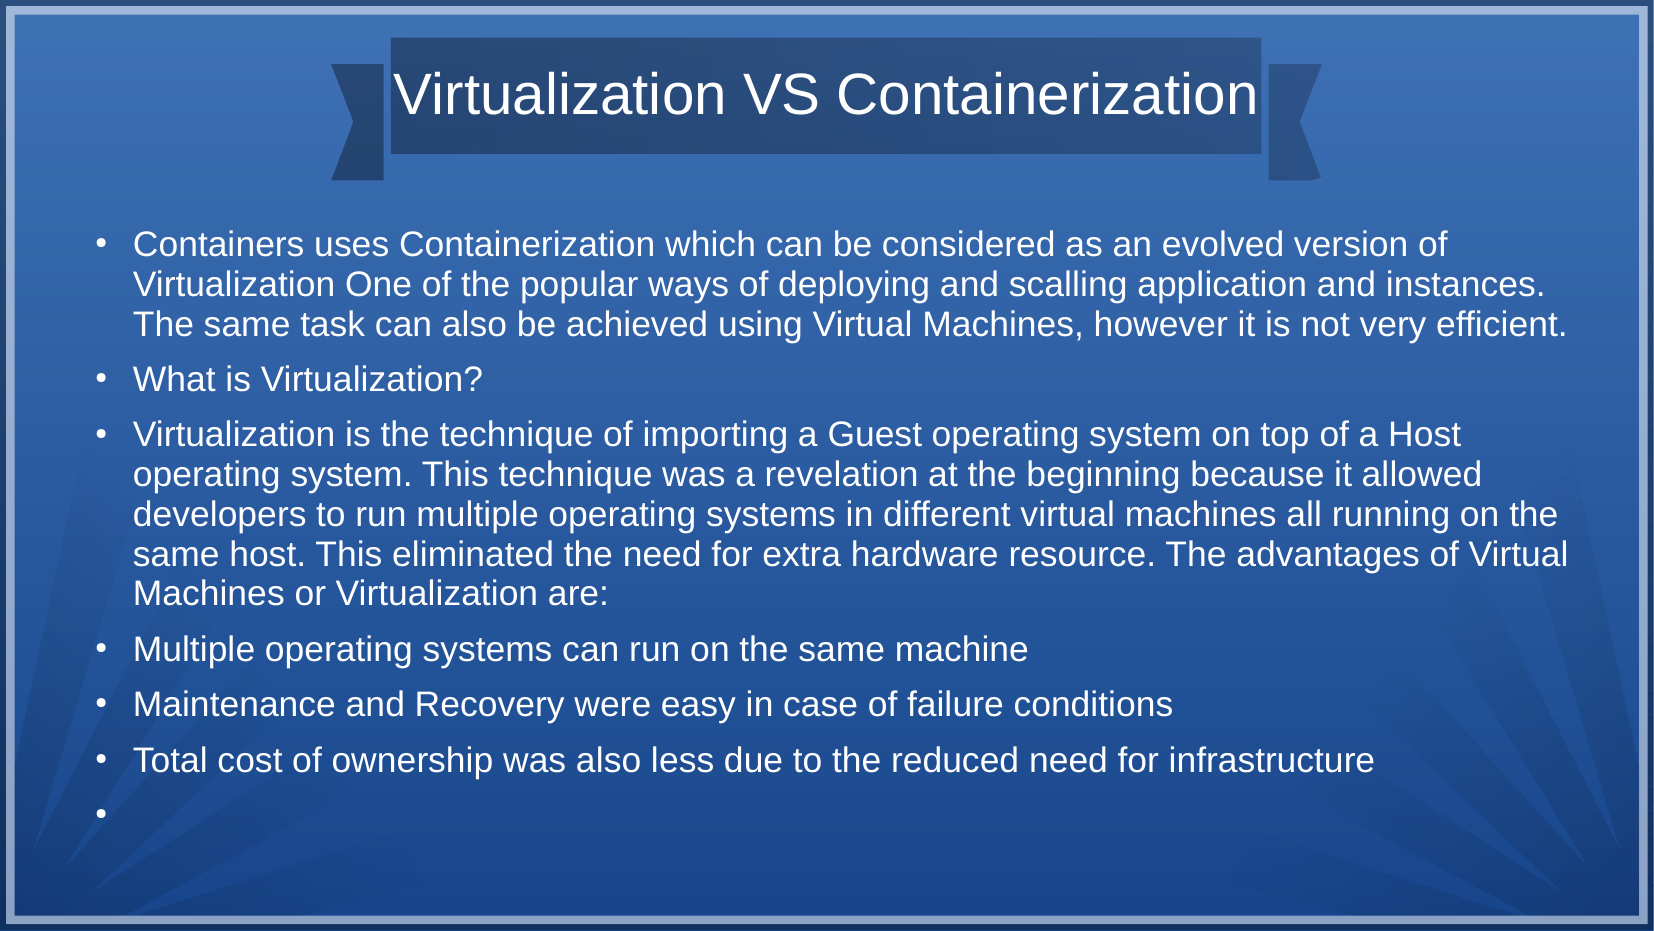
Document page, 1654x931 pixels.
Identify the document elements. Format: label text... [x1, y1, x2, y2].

title Virtualization VS Containerization [389, 35, 1264, 154]
list Containers uses Containerization which can be considered as an evolved version of Virtualization One of the popular ways of deploying and scalling application and instances. The same task can also be achieved using Virtual Machines, however it is not very efficient. What is Virtualization? Virtualization is the technique of importing a Guest operating system on top of a Host operating system. This technique was a revelation at the beginning because it allowed developers to run multiple operating systems in different virtual machines all running on the same host. This eliminated the need for extra hardware resource. The advantages of Virtual Machines or Virtualization are: Multiple operating systems can run on the same machine Maintenance and Recovery were easy in case of failure conditions Total cost of ownership was also less due to the reduced need for infrastructure [82, 224, 1571, 848]
